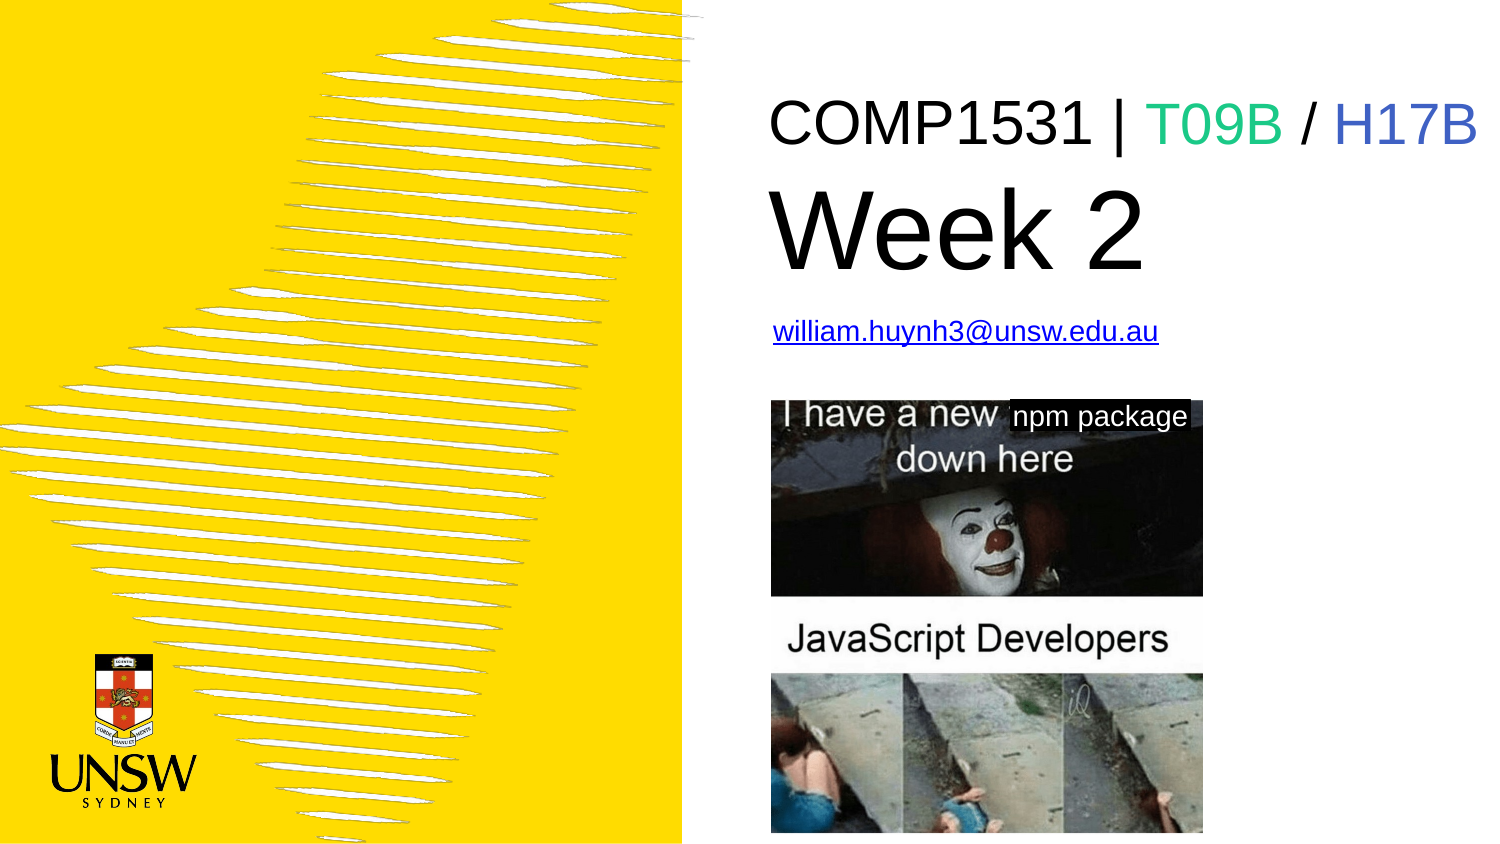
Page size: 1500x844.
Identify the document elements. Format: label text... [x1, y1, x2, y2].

text_box william.huynh3@unsw.edu.au [758, 297, 1449, 398]
picture [787, 825, 797, 829]
picture [0, 0, 1203, 844]
title COMP1531 | T09B / H17B Week 2 [682, 0, 1500, 298]
text_box npm package [997, 382, 1204, 448]
picture [771, 808, 777, 820]
